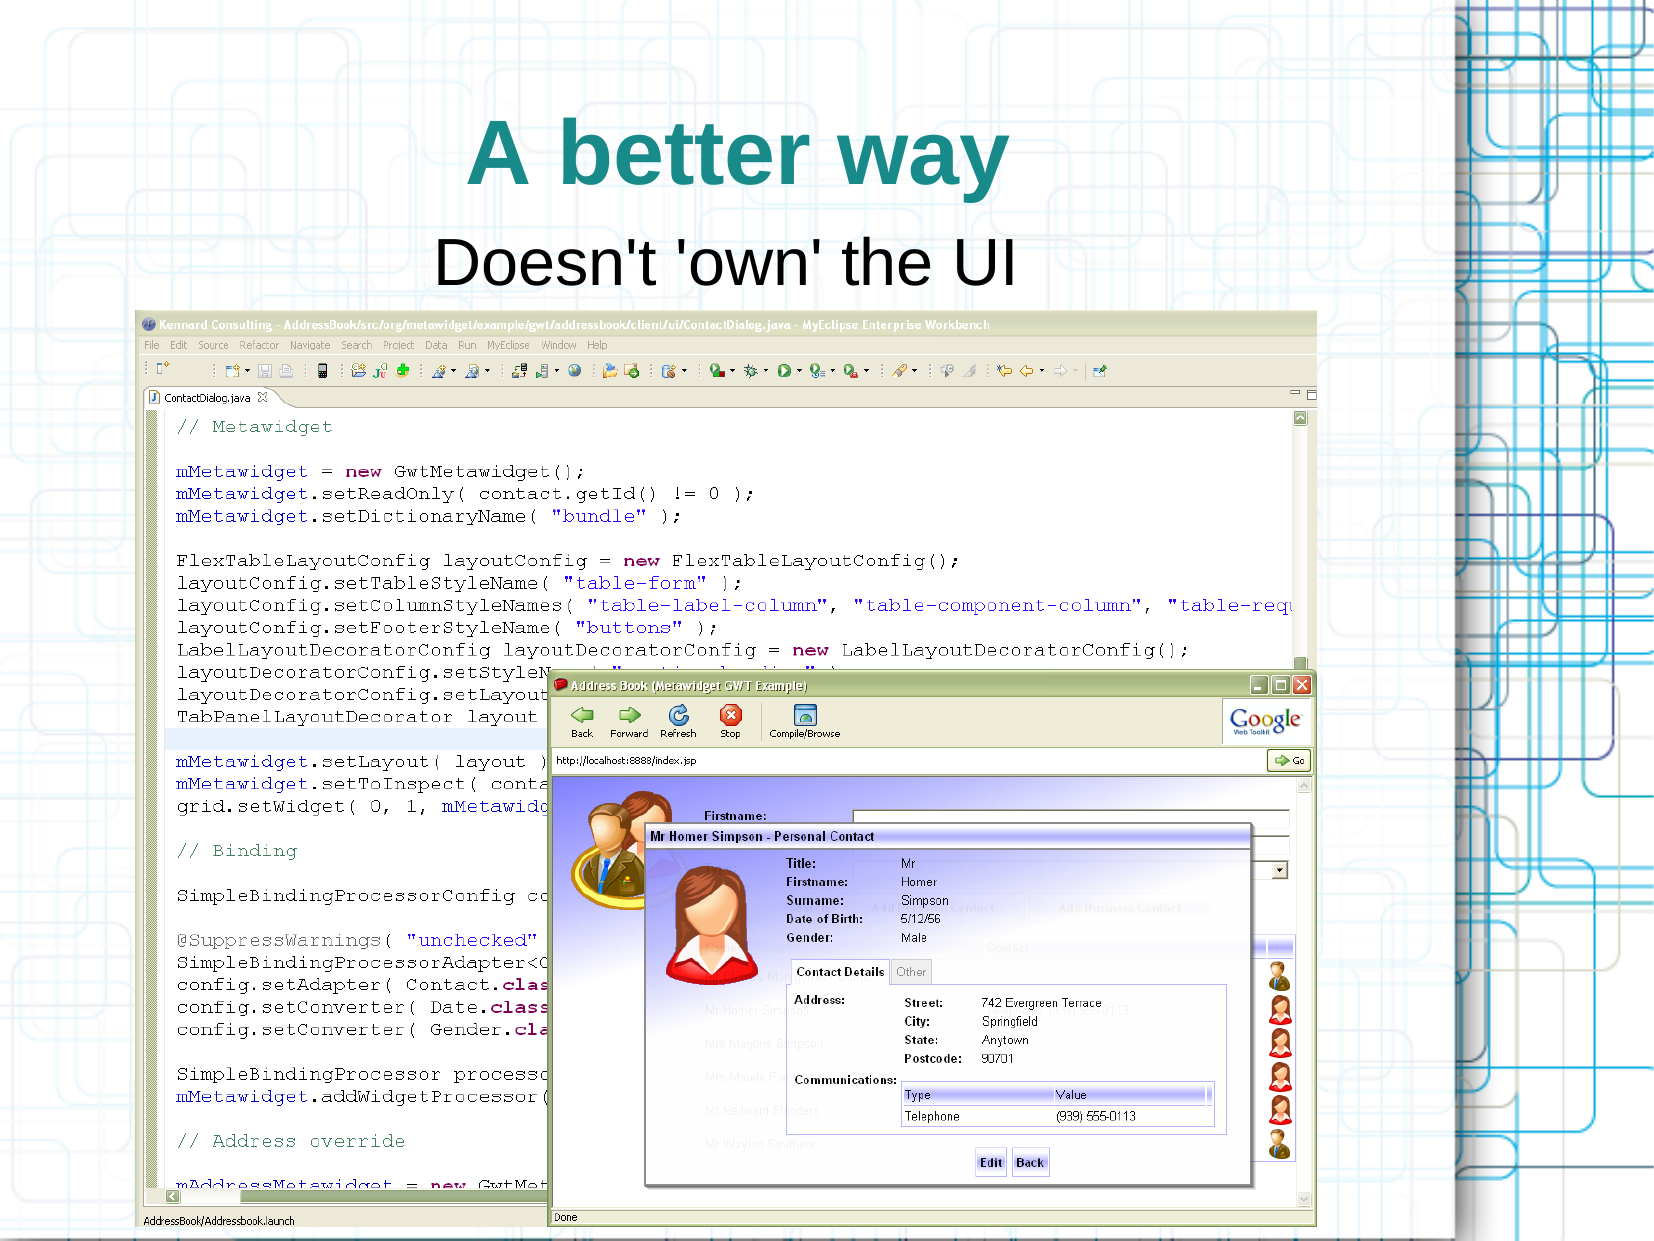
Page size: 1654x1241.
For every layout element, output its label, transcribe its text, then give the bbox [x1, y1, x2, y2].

text_box Doesn't 'own' the UI [29, 218, 1424, 308]
title A better way [59, 56, 1418, 218]
picture [0, 0, 1654, 1241]
